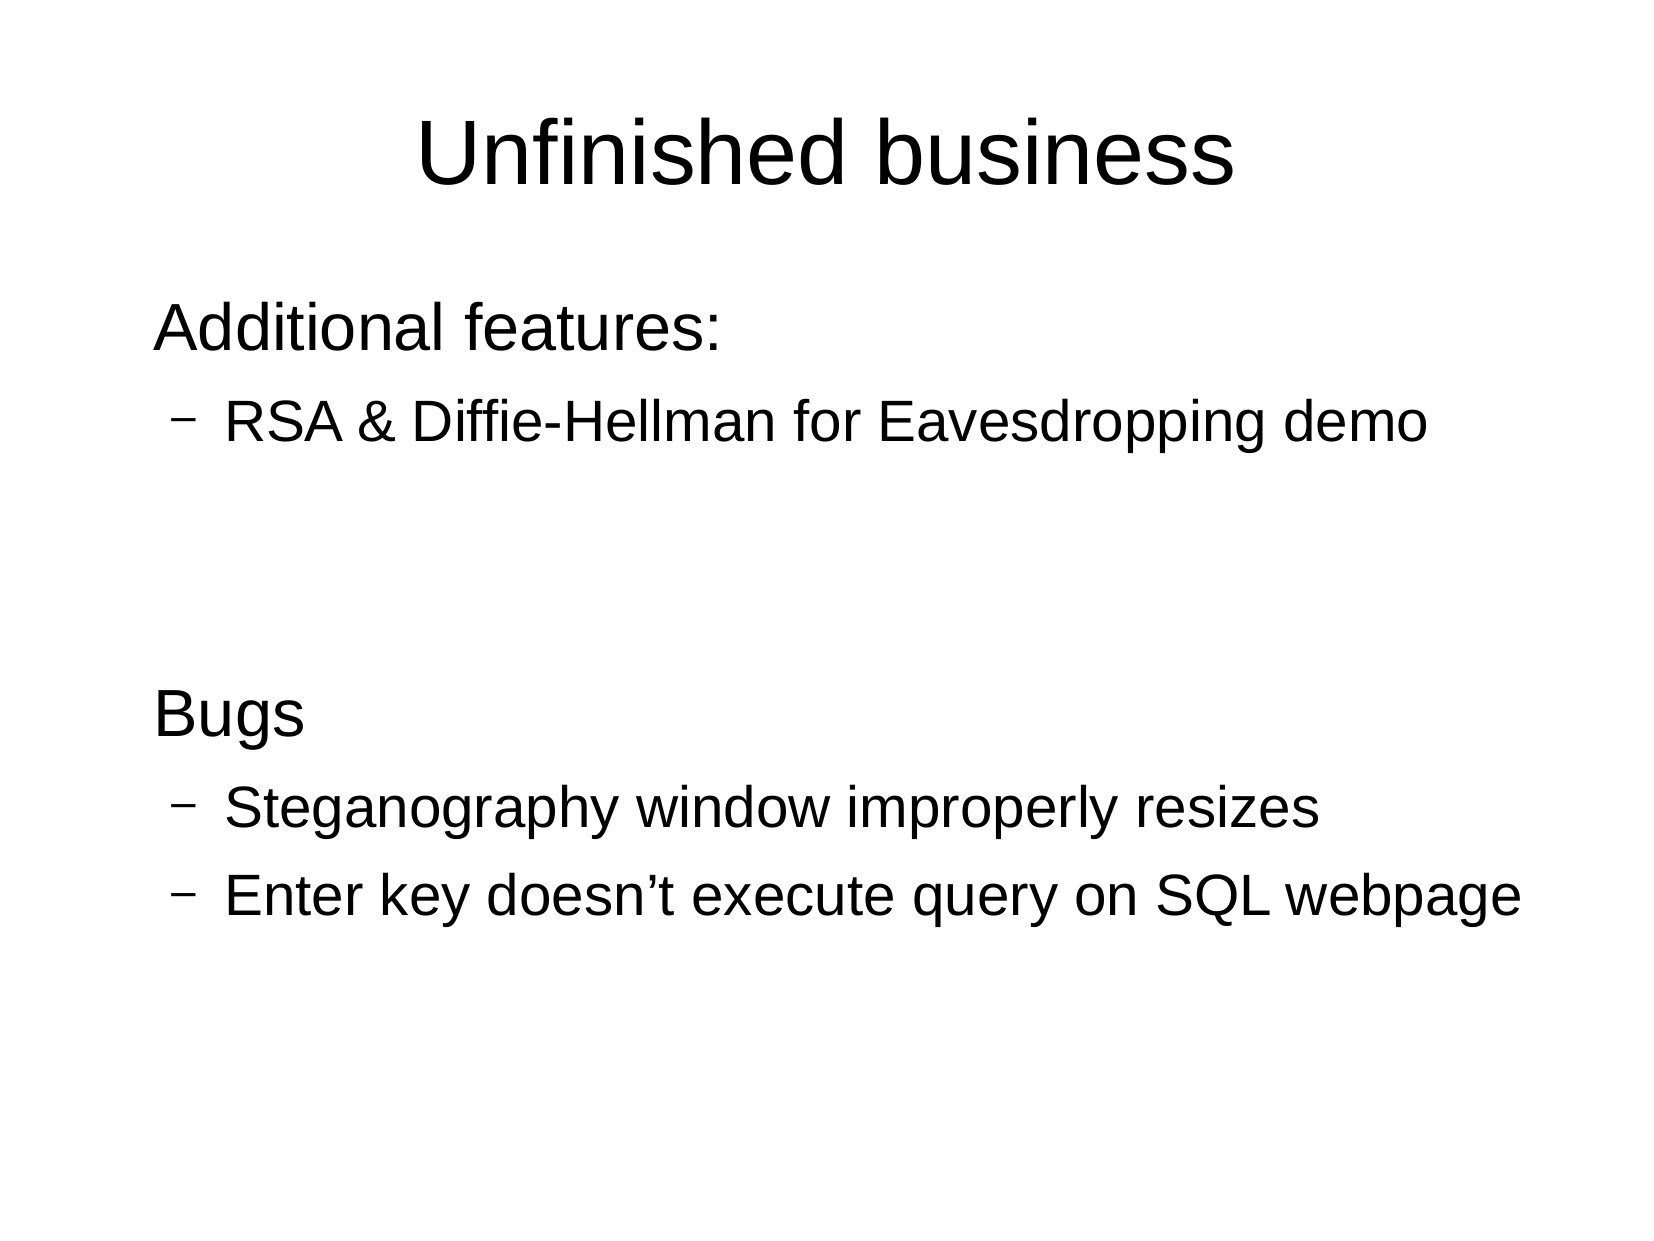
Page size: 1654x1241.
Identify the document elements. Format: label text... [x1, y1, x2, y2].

title Unfinished business [82, 49, 1571, 257]
list Additional features: RSA & Diffie-Hellman for Eavesdropping demo Bugs Steganography window improperly resizes Enter key doesn’t execute query on SQL webpage [82, 290, 1571, 1010]
